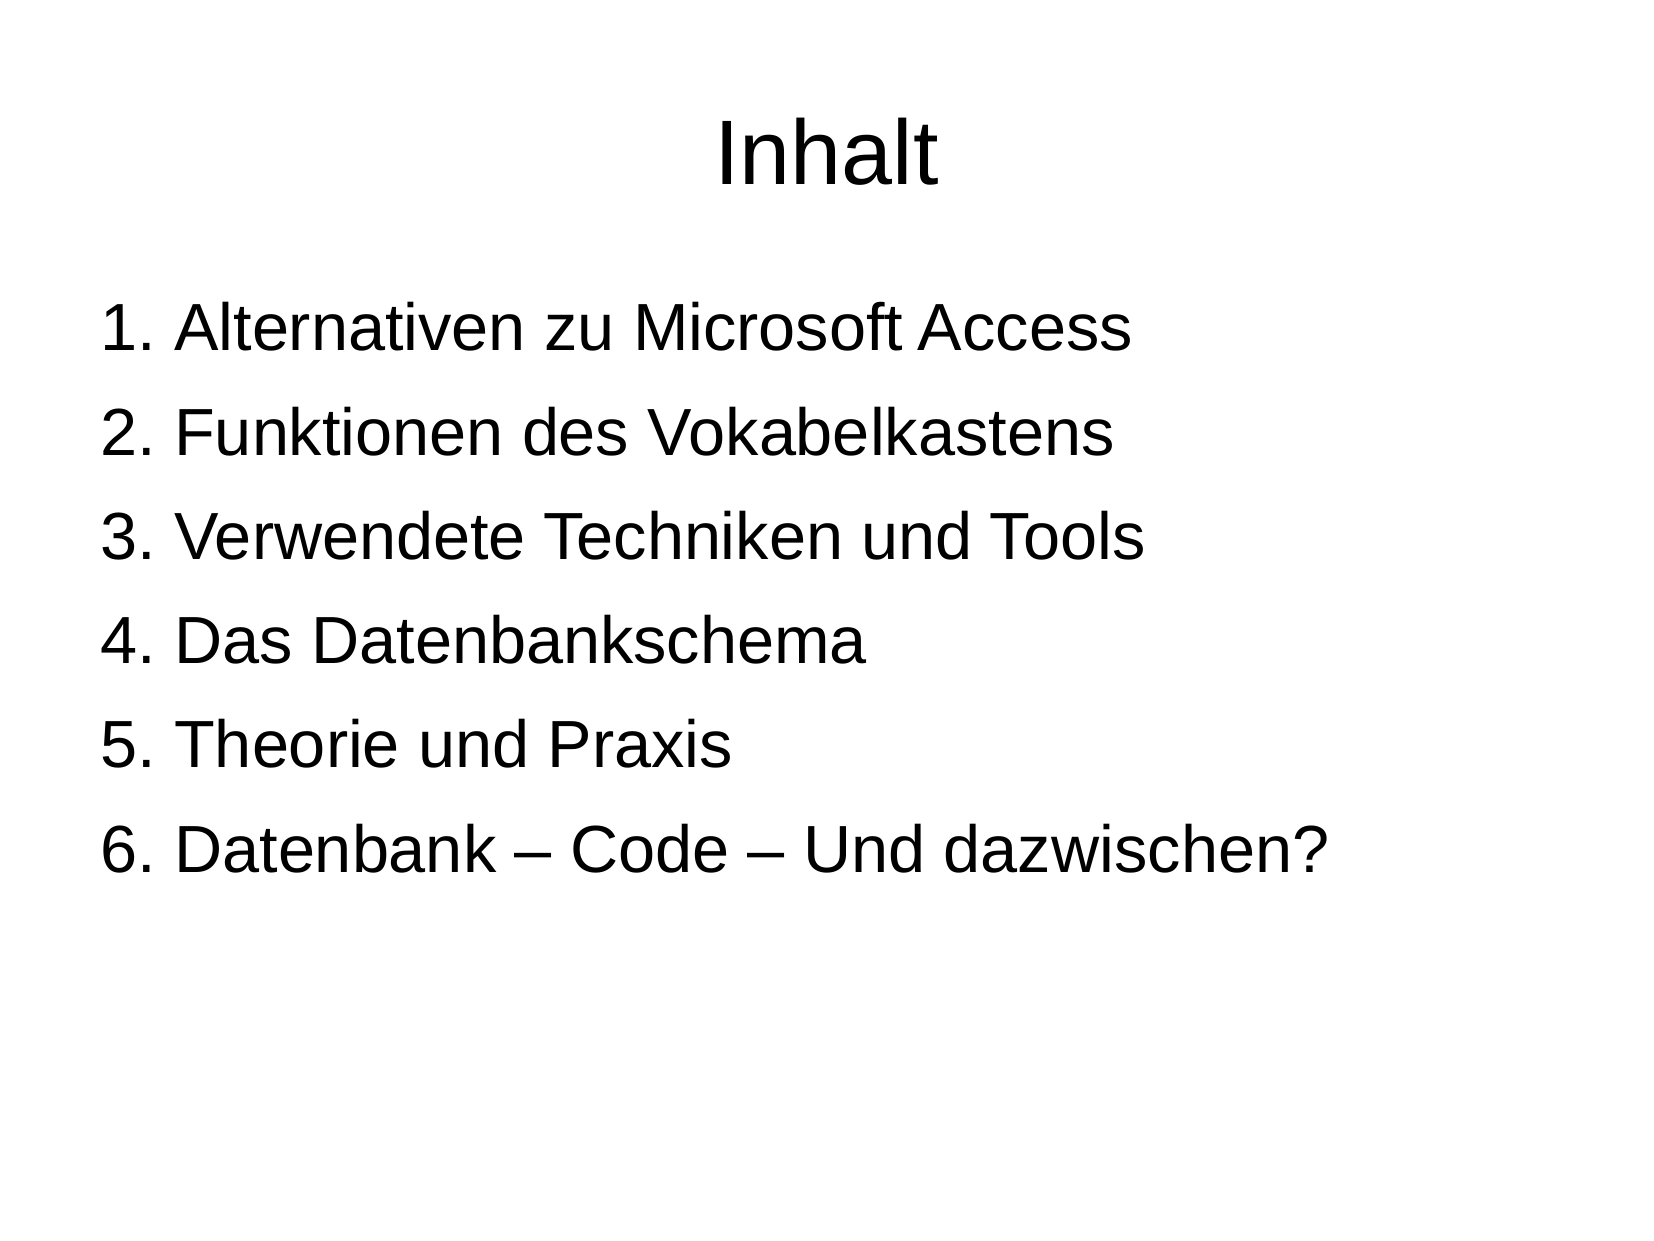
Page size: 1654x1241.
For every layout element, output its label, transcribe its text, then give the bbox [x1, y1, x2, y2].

list Alternativen zu Microsoft Access Funktionen des Vokabelkastens Verwendete Techniken und Tools Das Datenbankschema Theorie und Praxis Datenbank – Code – Und dazwischen? [82, 290, 1571, 1010]
title Inhalt [82, 49, 1571, 257]
